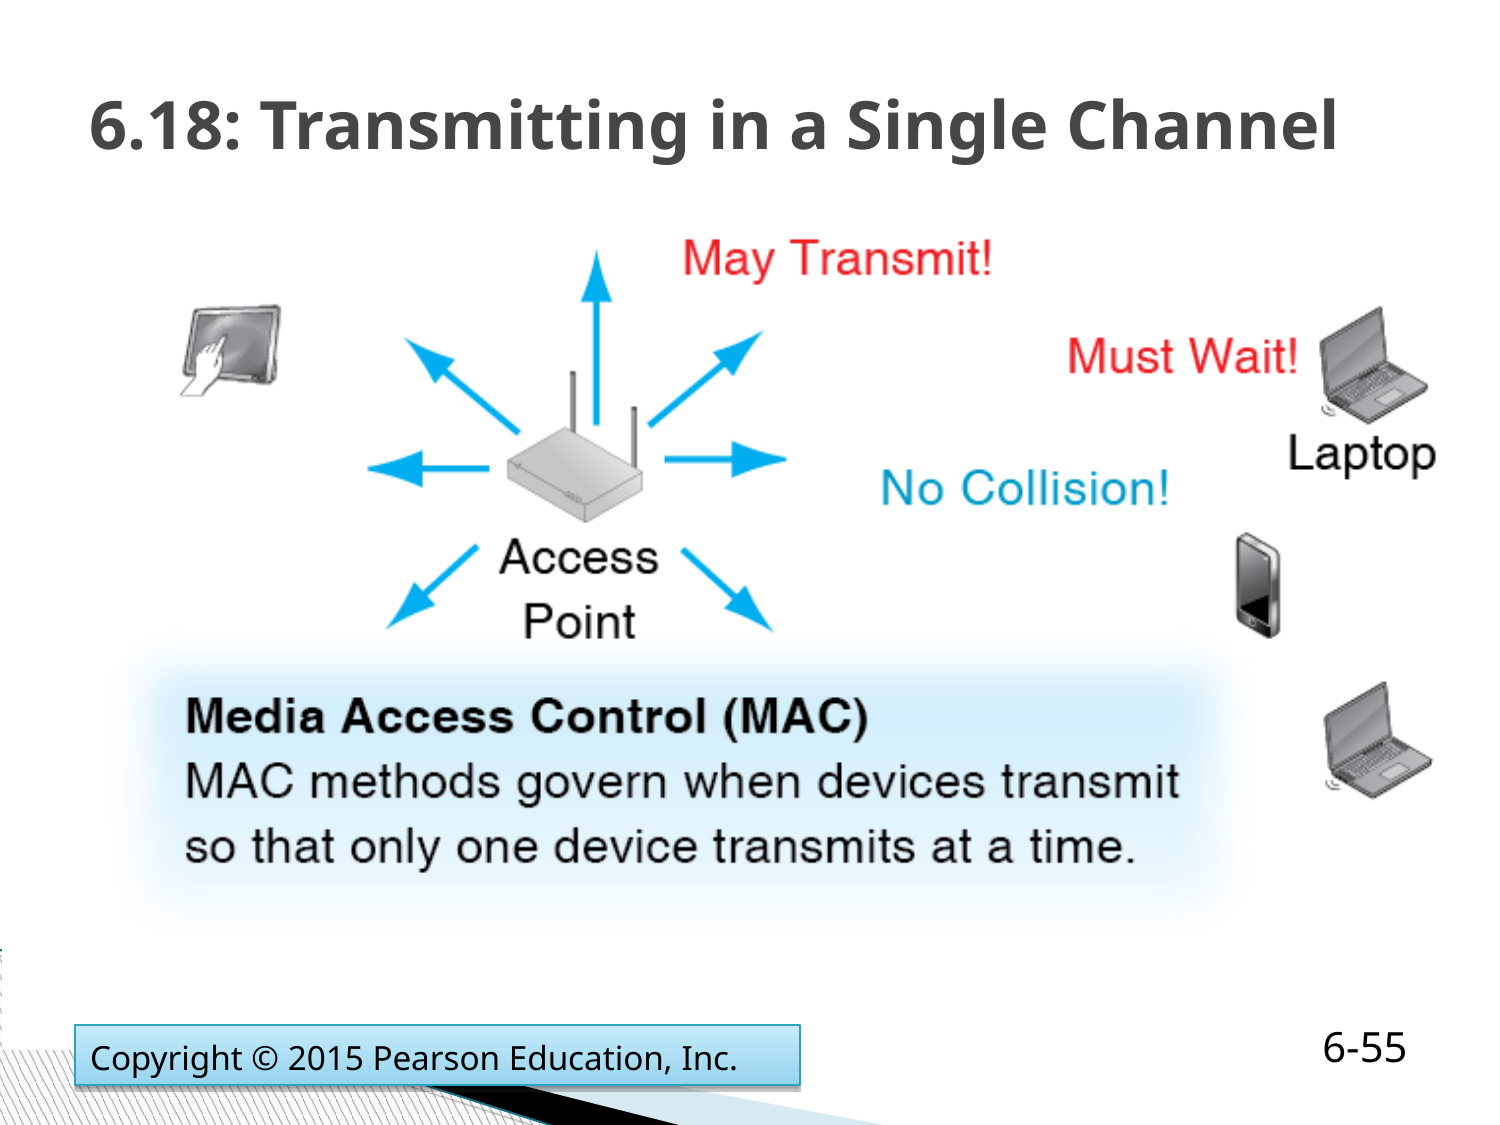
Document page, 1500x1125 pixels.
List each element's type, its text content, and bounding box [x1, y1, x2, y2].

footer Copyright © 2015 Pearson Education, Inc. [75, 1025, 800, 1085]
picture [0, 234, 1438, 1125]
slide_number 6-1 [1250, 1025, 1423, 1085]
title 6.18: Transmitting in a Single Channel [75, 70, 1425, 175]
